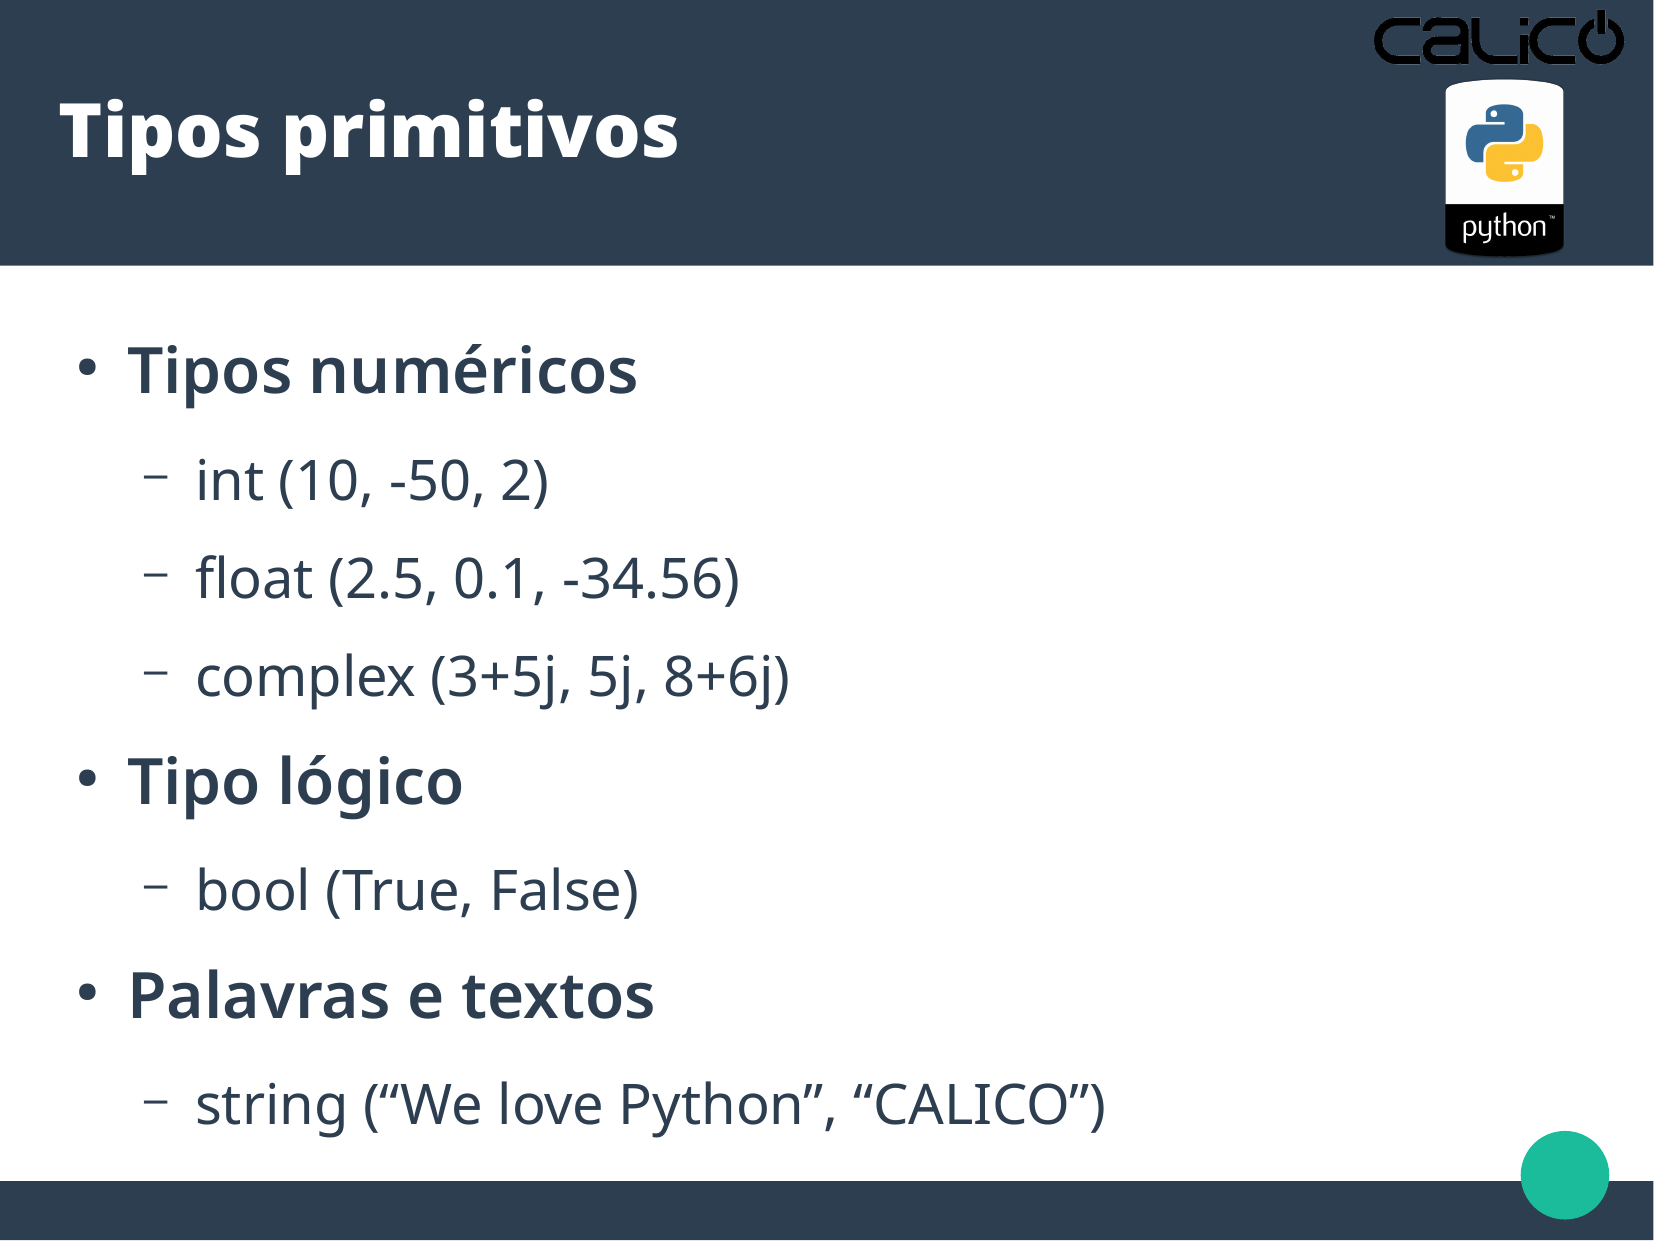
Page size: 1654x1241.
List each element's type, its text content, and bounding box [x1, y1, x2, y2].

picture [1365, 0, 1636, 259]
list Tipos numéricos int (10, -50, 2) float (2.5, 0.1, -34.56) complex (3+5j, 5j, 8+6j) Tipo lógico bool (True, False) Palavras e textos string (“We love Python”, “CALICO”) [59, 324, 1595, 1152]
title Tipos primitivos [59, 56, 1366, 200]
